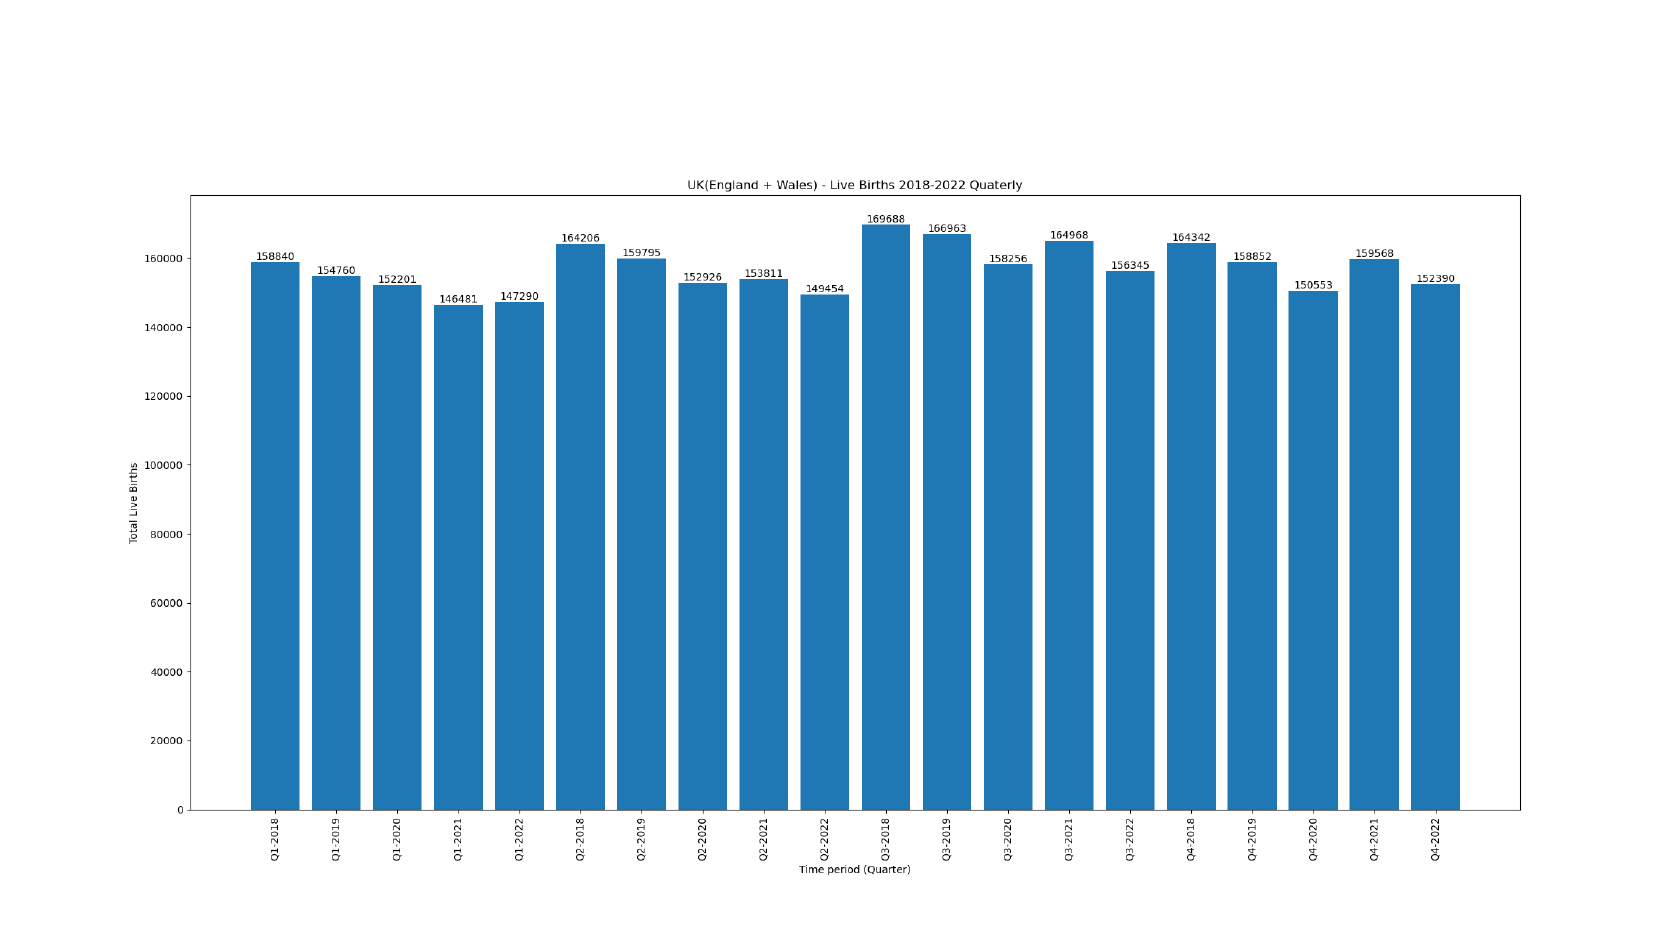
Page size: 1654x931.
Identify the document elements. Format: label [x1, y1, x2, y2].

picture [118, 169, 1531, 886]
